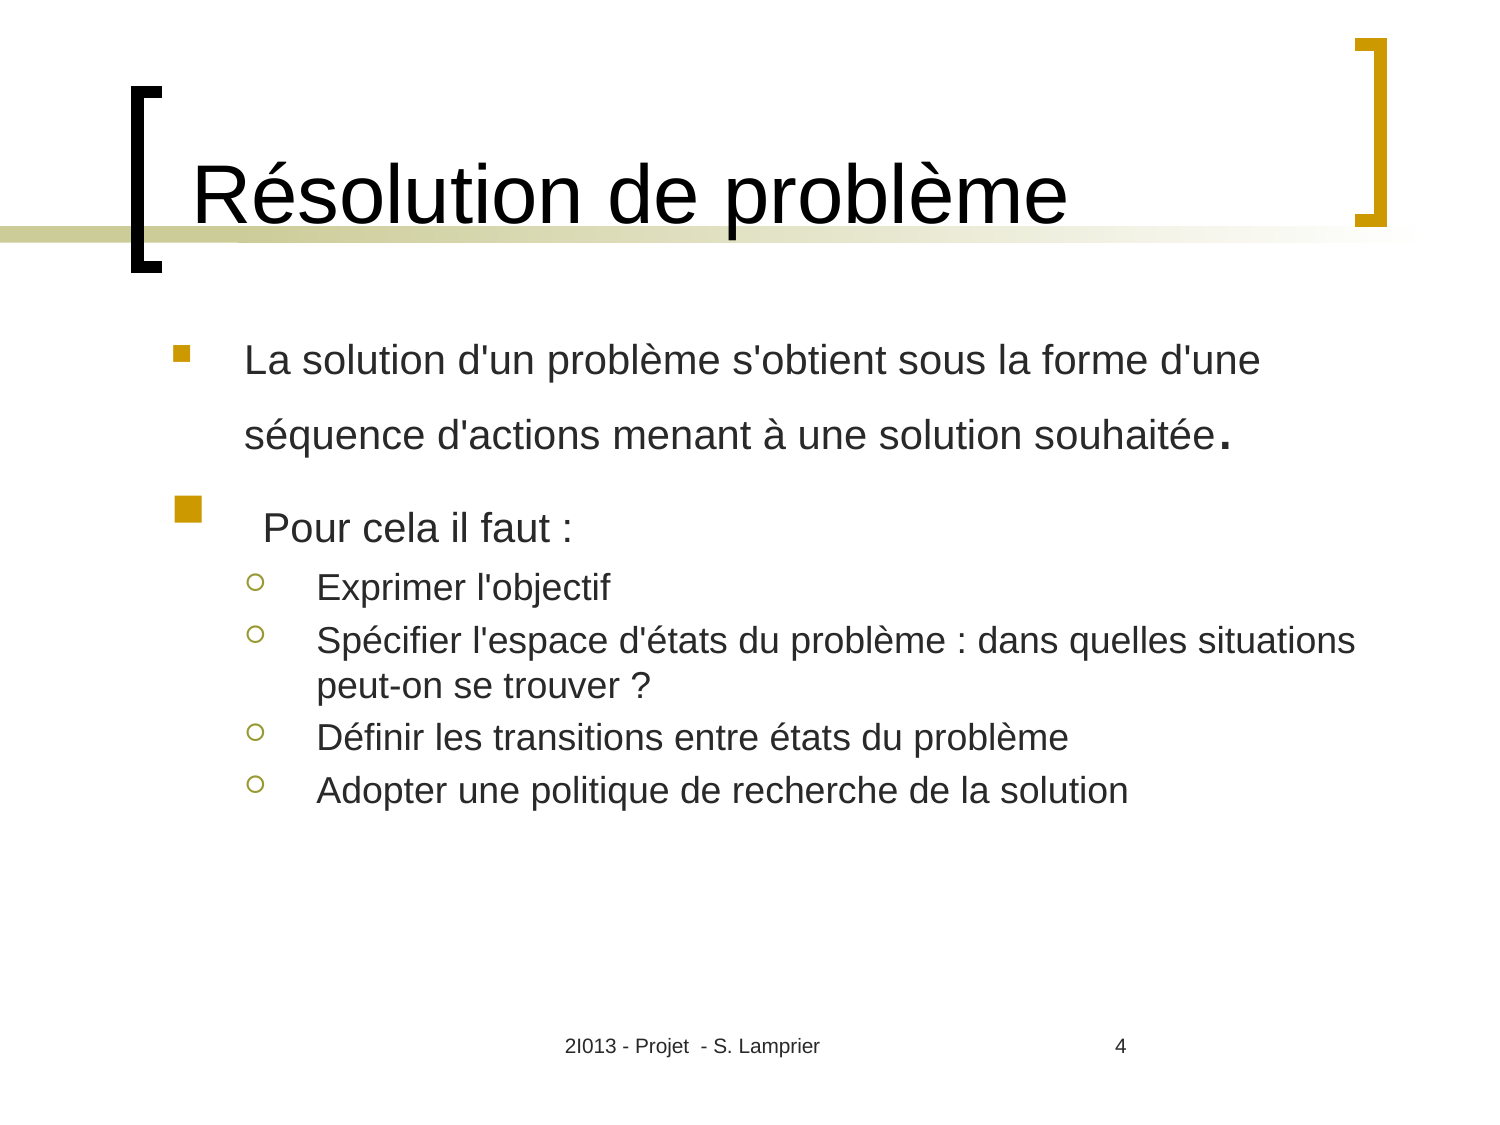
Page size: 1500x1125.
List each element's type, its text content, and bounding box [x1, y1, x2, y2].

slide_number <numéro> [1100, 1025, 1413, 1100]
list La solution d'un problème s'obtient sous la forme d'une séquence d'actions menant à une solution souhaitée. Pour cela il faut : Exprimer l'objectif Spécifier l'espace d'états du problème : dans quelles situations peut-on se trouver ? Définir les transitions entre états du problème Adopter une politique de recherche de la solution [155, 324, 1413, 1000]
footer 2I013 - Projet - S. Lamprier [549, 1025, 1025, 1100]
title Résolution de problème [152, 15, 1328, 248]
